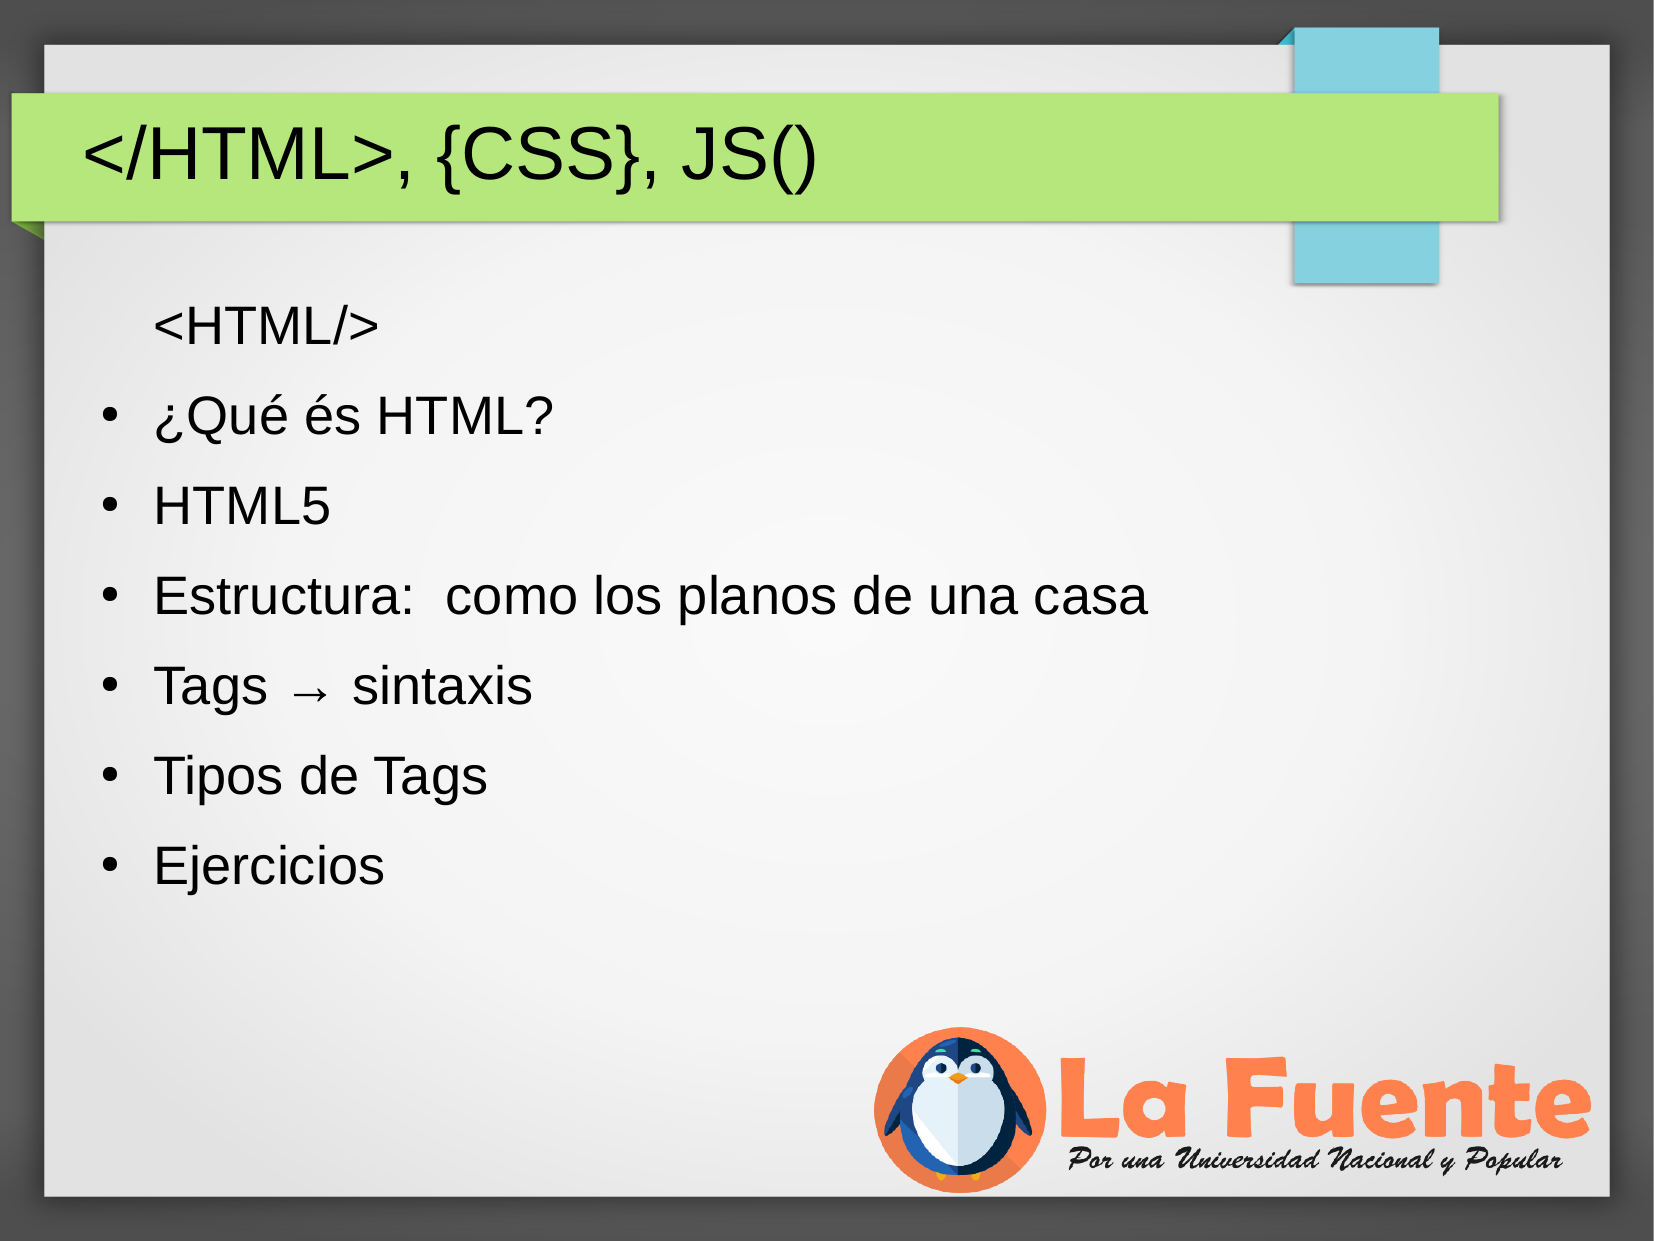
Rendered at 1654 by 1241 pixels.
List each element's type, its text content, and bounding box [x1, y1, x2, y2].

picture [0, 0, 1654, 1241]
title </HTML>, {CSS}, JS() [82, 94, 1264, 213]
list <HTML/> ¿Qué és HTML? HTML5 Estructura: como los planos de una casa Tags → sintaxis Tipos de Tags Ejercicios [82, 295, 1571, 1015]
